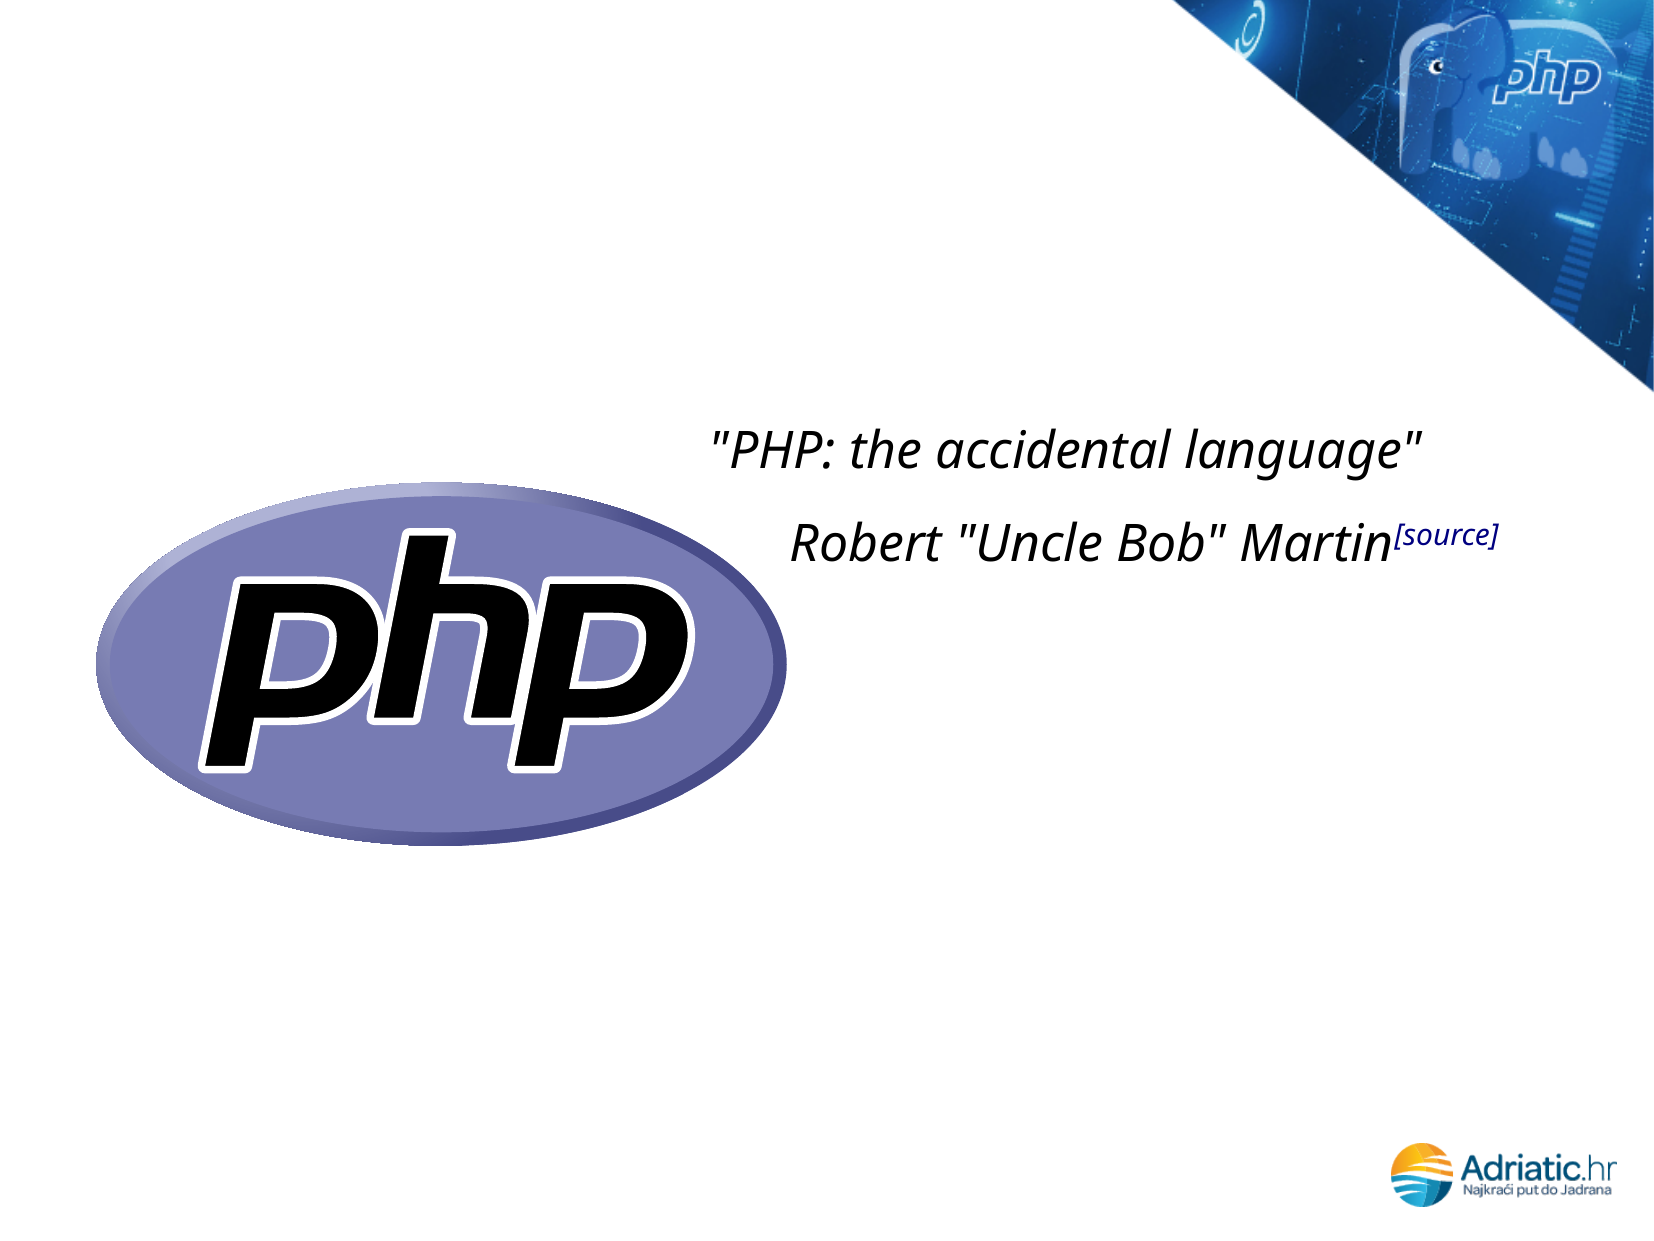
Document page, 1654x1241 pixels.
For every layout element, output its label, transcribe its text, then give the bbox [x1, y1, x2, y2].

list "PHP: the accidental language" Robert "Uncle Bob" Martin[source] [708, 413, 1572, 798]
picture [1171, 0, 1654, 486]
picture [85, 472, 798, 857]
picture [1391, 1143, 1617, 1207]
